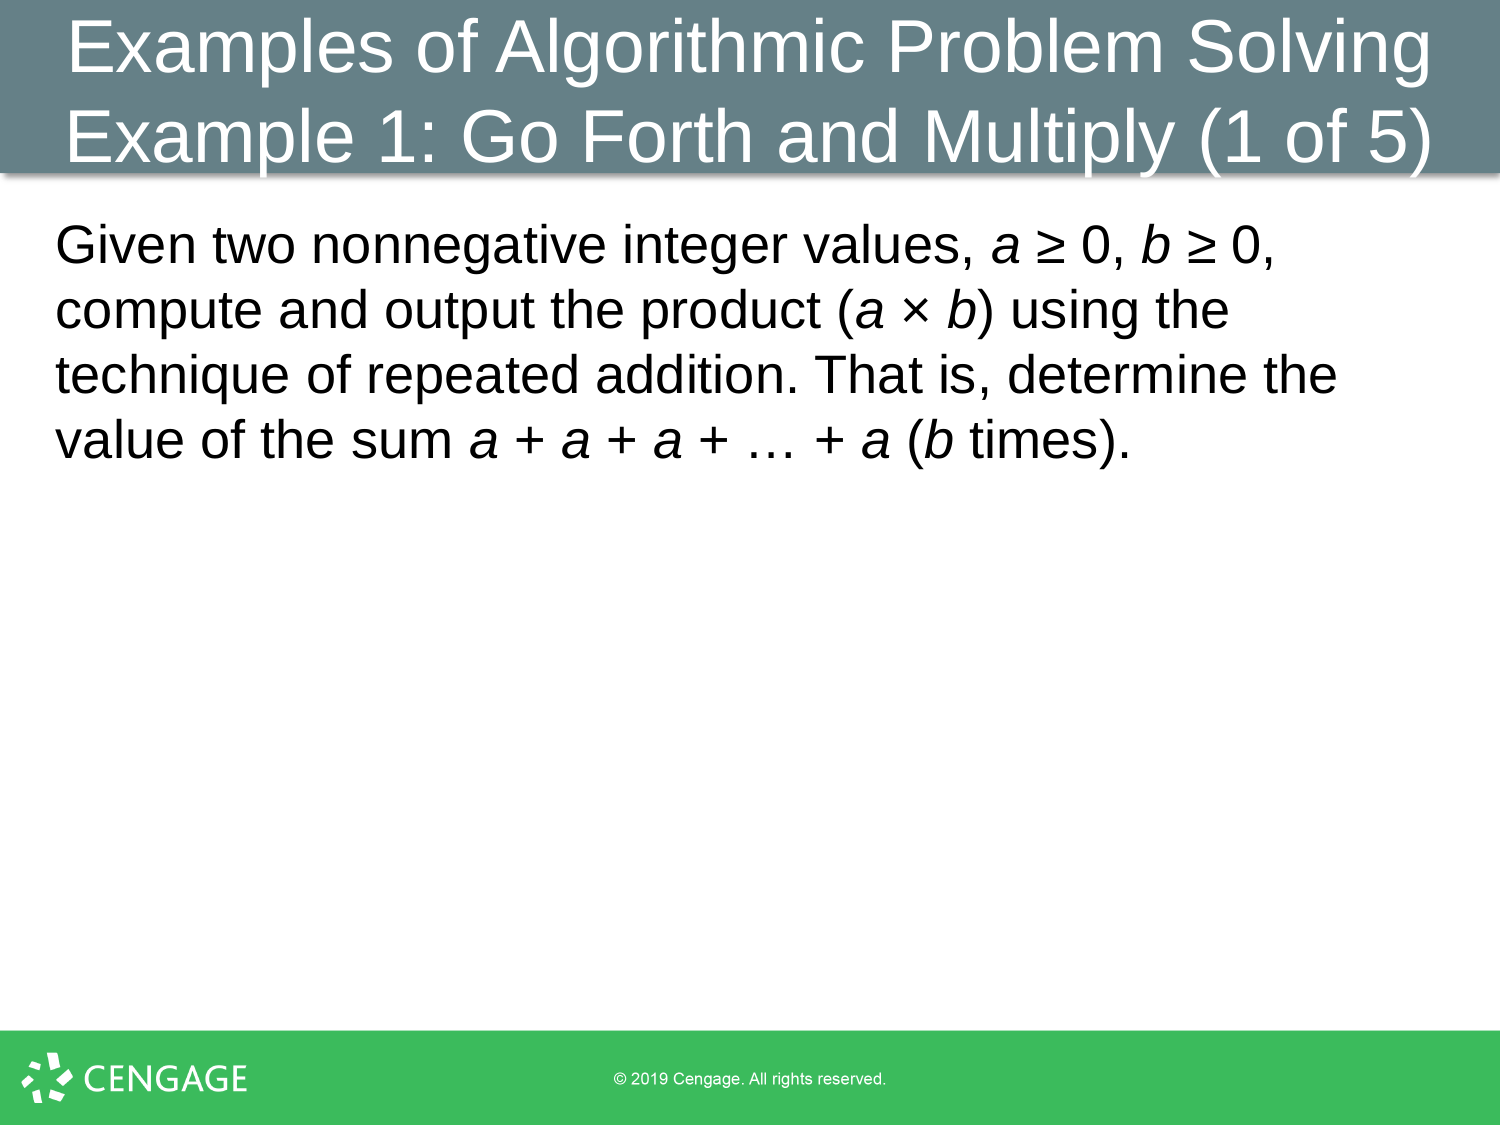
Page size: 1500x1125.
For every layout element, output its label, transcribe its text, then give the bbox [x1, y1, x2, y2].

list Given two nonnegative integer values, a ≥ 0, b ≥ 0, compute and output the product (a × b) using the technique of repeated addition. That is, determine the value of the sum a + a + a + … + a (b times). [40, 201, 1460, 1005]
picture [0, 174, 1500, 1125]
title Examples of Algorithmic Problem Solving Example 1: Go Forth and Multiply (1 of 5) [0, 0, 1500, 174]
